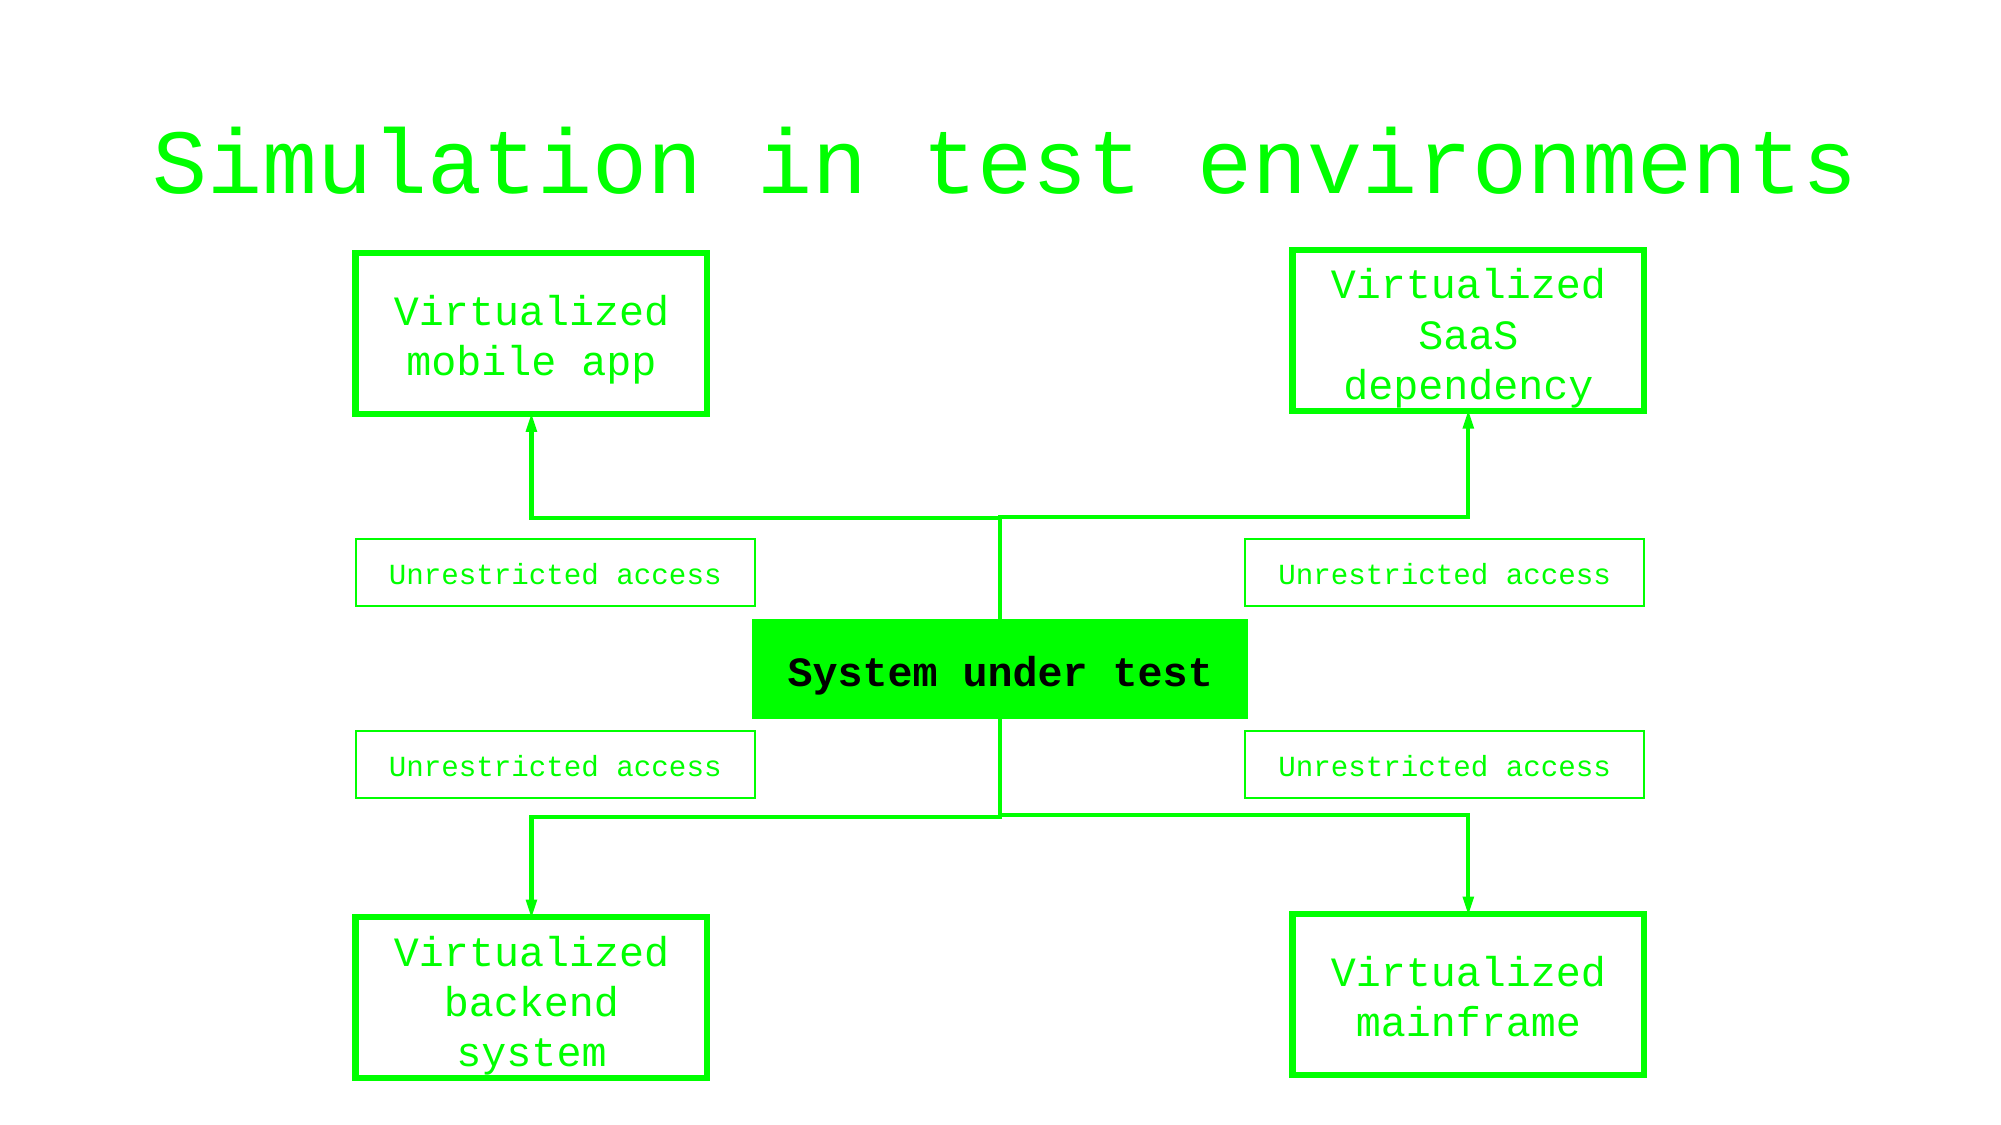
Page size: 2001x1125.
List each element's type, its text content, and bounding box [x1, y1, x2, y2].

title Simulation in test environments [137, 55, 1958, 273]
text_box Virtualized backend system [356, 917, 707, 1078]
text_box Unrestricted access [356, 539, 755, 606]
text_box Unrestricted access [1245, 731, 1644, 798]
text_box Virtualized mobile app [356, 253, 707, 414]
text_box Unrestricted access [1245, 539, 1644, 606]
text_box Unrestricted access [356, 731, 755, 798]
text_box Virtualized mainframe [1293, 914, 1644, 1075]
text_box Virtualized SaaS dependency [1293, 250, 1644, 411]
text_box System under test [755, 622, 1245, 716]
